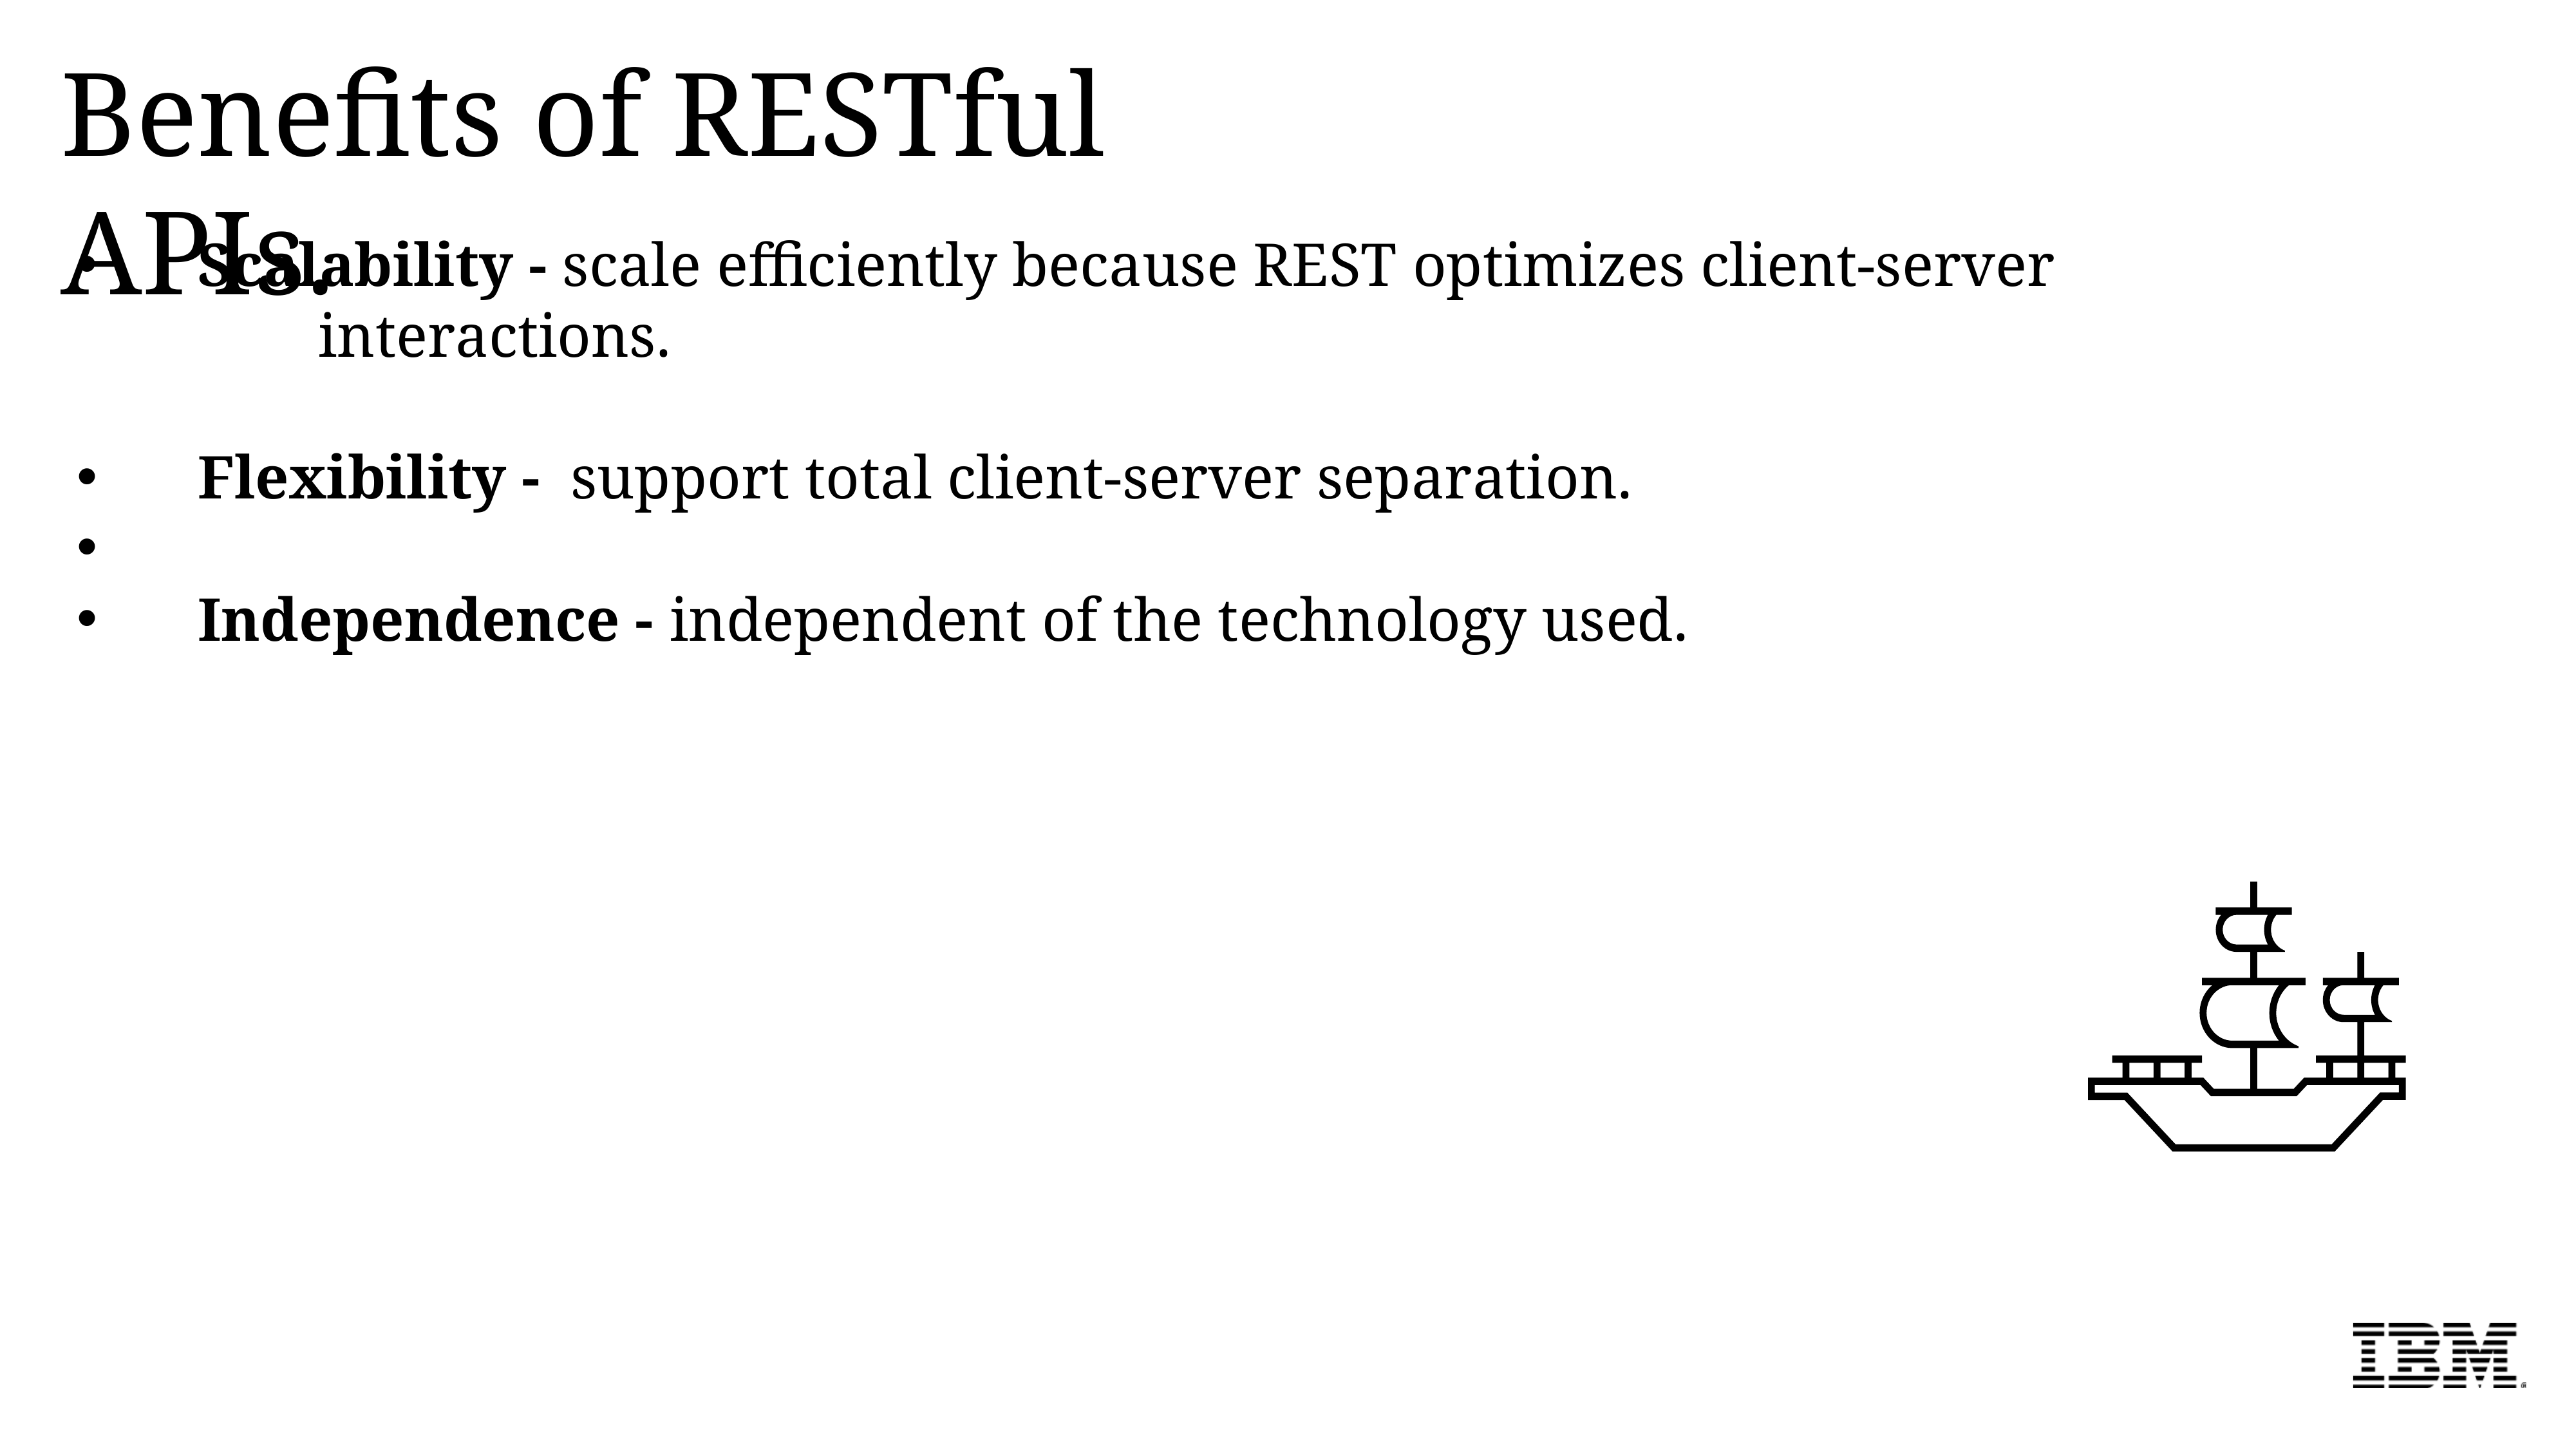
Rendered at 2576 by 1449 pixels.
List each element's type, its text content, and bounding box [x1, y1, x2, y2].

picture [2079, 835, 2415, 1195]
text_box [61, 211, 2448, 1209]
text_box Scalability - scale efficiently because REST optimizes client-server interactions. Flexibility - support total client-server separation. Independence - independent of the technology used. [77, 227, 2382, 1209]
title Benefits of RESTful APIs. [61, 41, 1832, 211]
